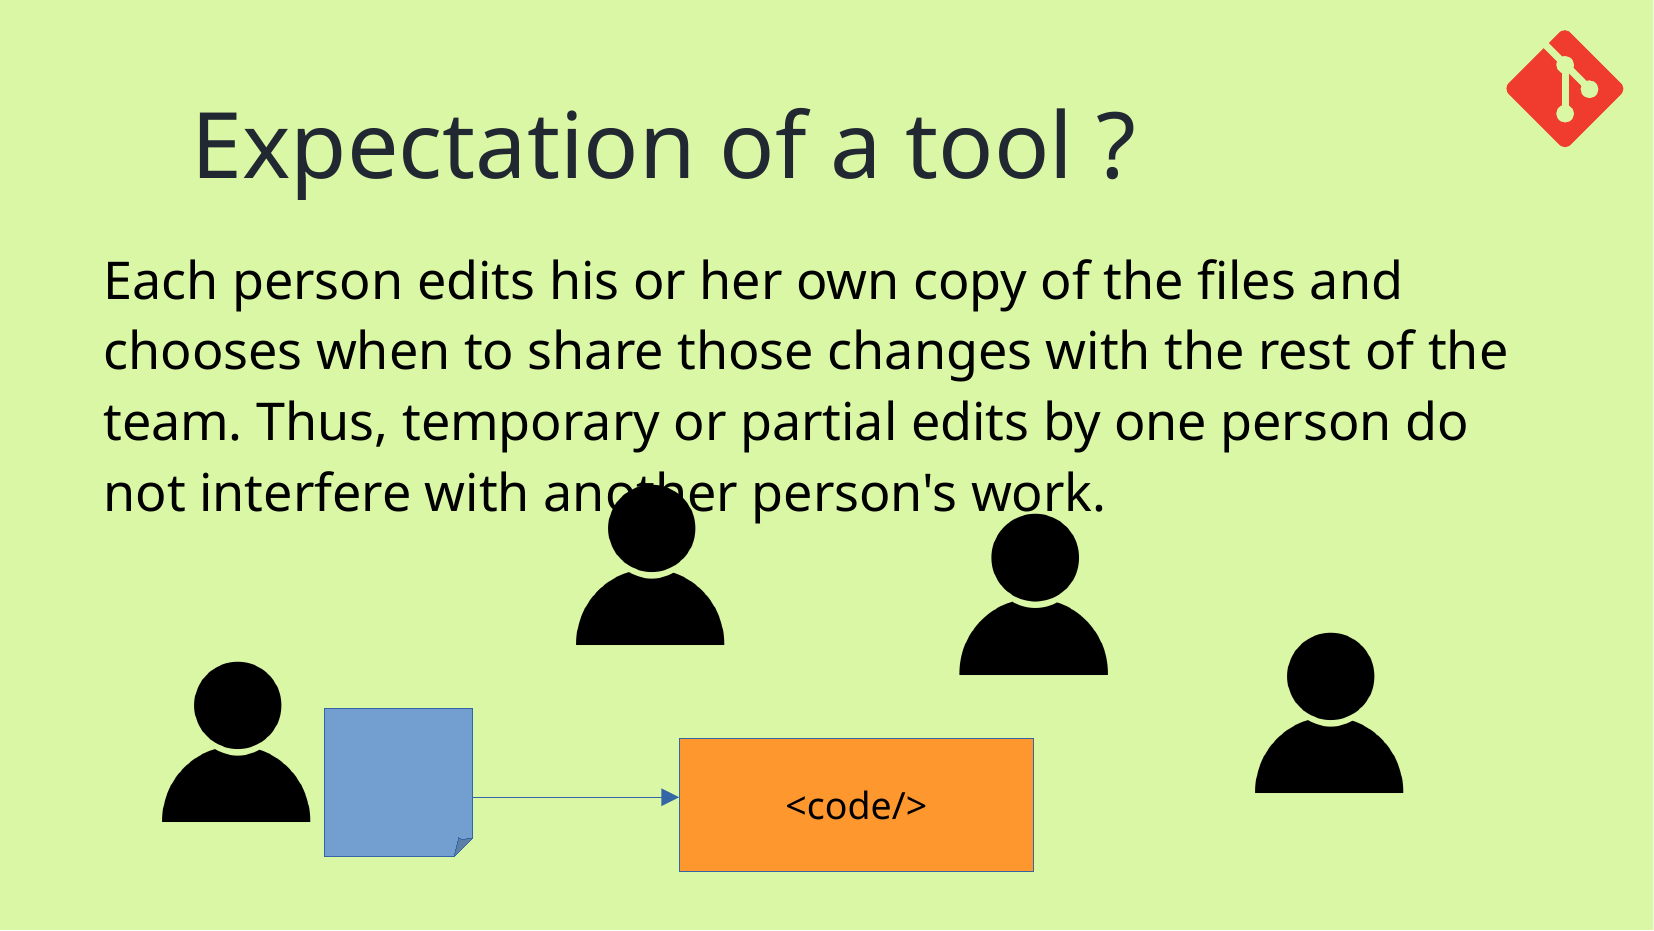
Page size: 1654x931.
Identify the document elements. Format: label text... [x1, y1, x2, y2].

picture [944, 501, 1123, 680]
picture [1240, 620, 1418, 798]
text_box [324, 708, 473, 857]
text_box <code/> [679, 738, 1034, 872]
picture [1505, 29, 1625, 148]
text_box Each person edits his or her own copy of the files and chooses when to share those changes with the rest of the team. Thus, temporary or partial edits by one person do not interfere with another person's work. [88, 236, 1536, 484]
title Expectation of a tool ? [23, 29, 1329, 257]
picture [561, 472, 739, 650]
picture [147, 649, 325, 827]
